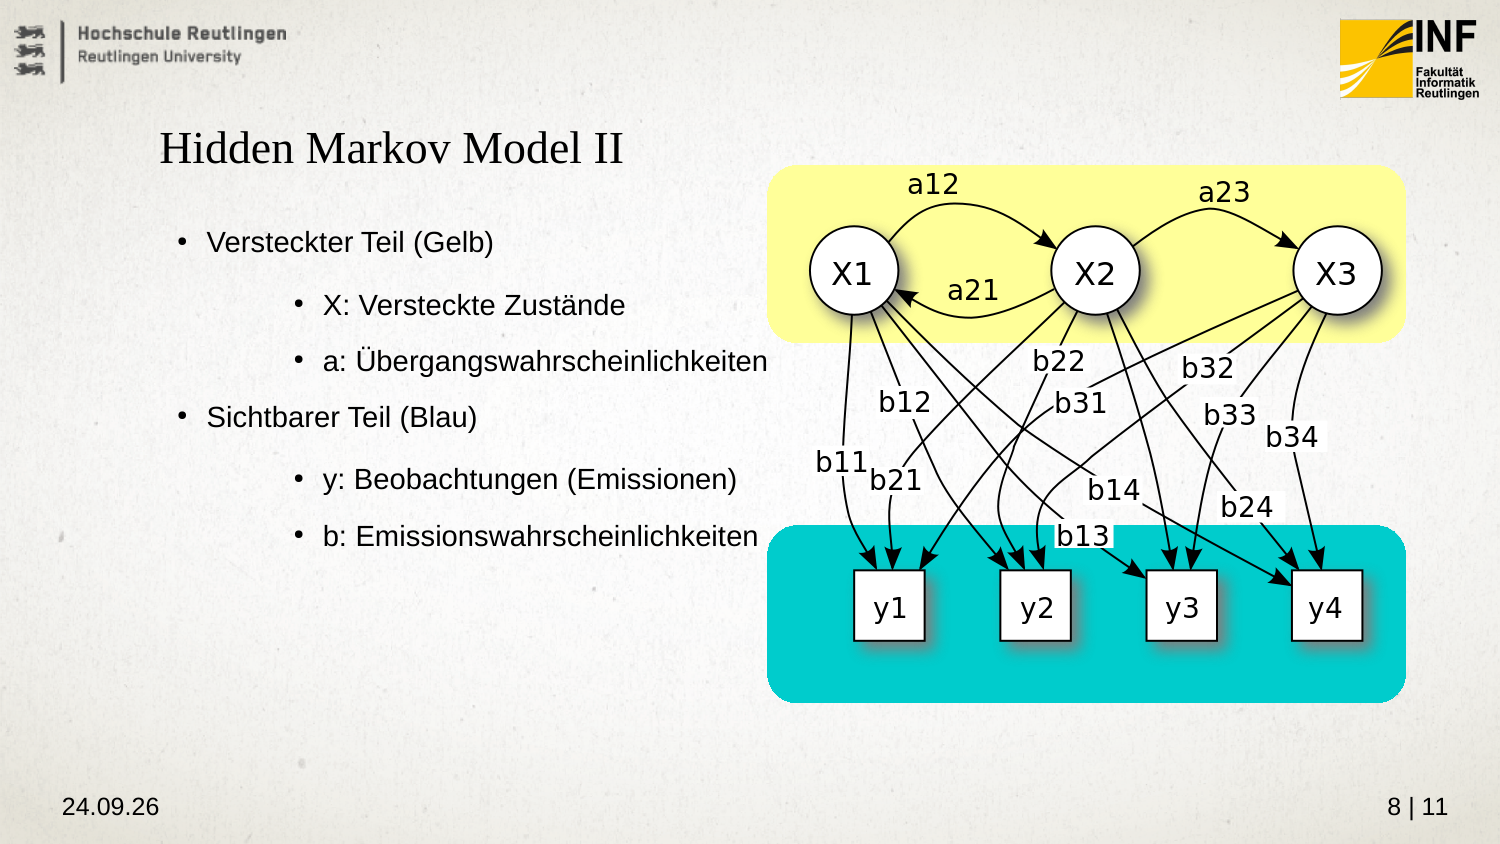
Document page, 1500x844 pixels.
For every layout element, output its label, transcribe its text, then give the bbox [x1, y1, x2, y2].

title Hidden Markov Model II [159, 106, 1341, 188]
list Versteckter Teil (Gelb) X: Versteckte Zustände a: Übergangswahrscheinlichkeiten Sichtbarer Teil (Blau) y: Beobachtungen (Emissionen) b: Emissionswahrscheinlichkeiten [159, 224, 1341, 732]
picture [0, 0, 1500, 844]
